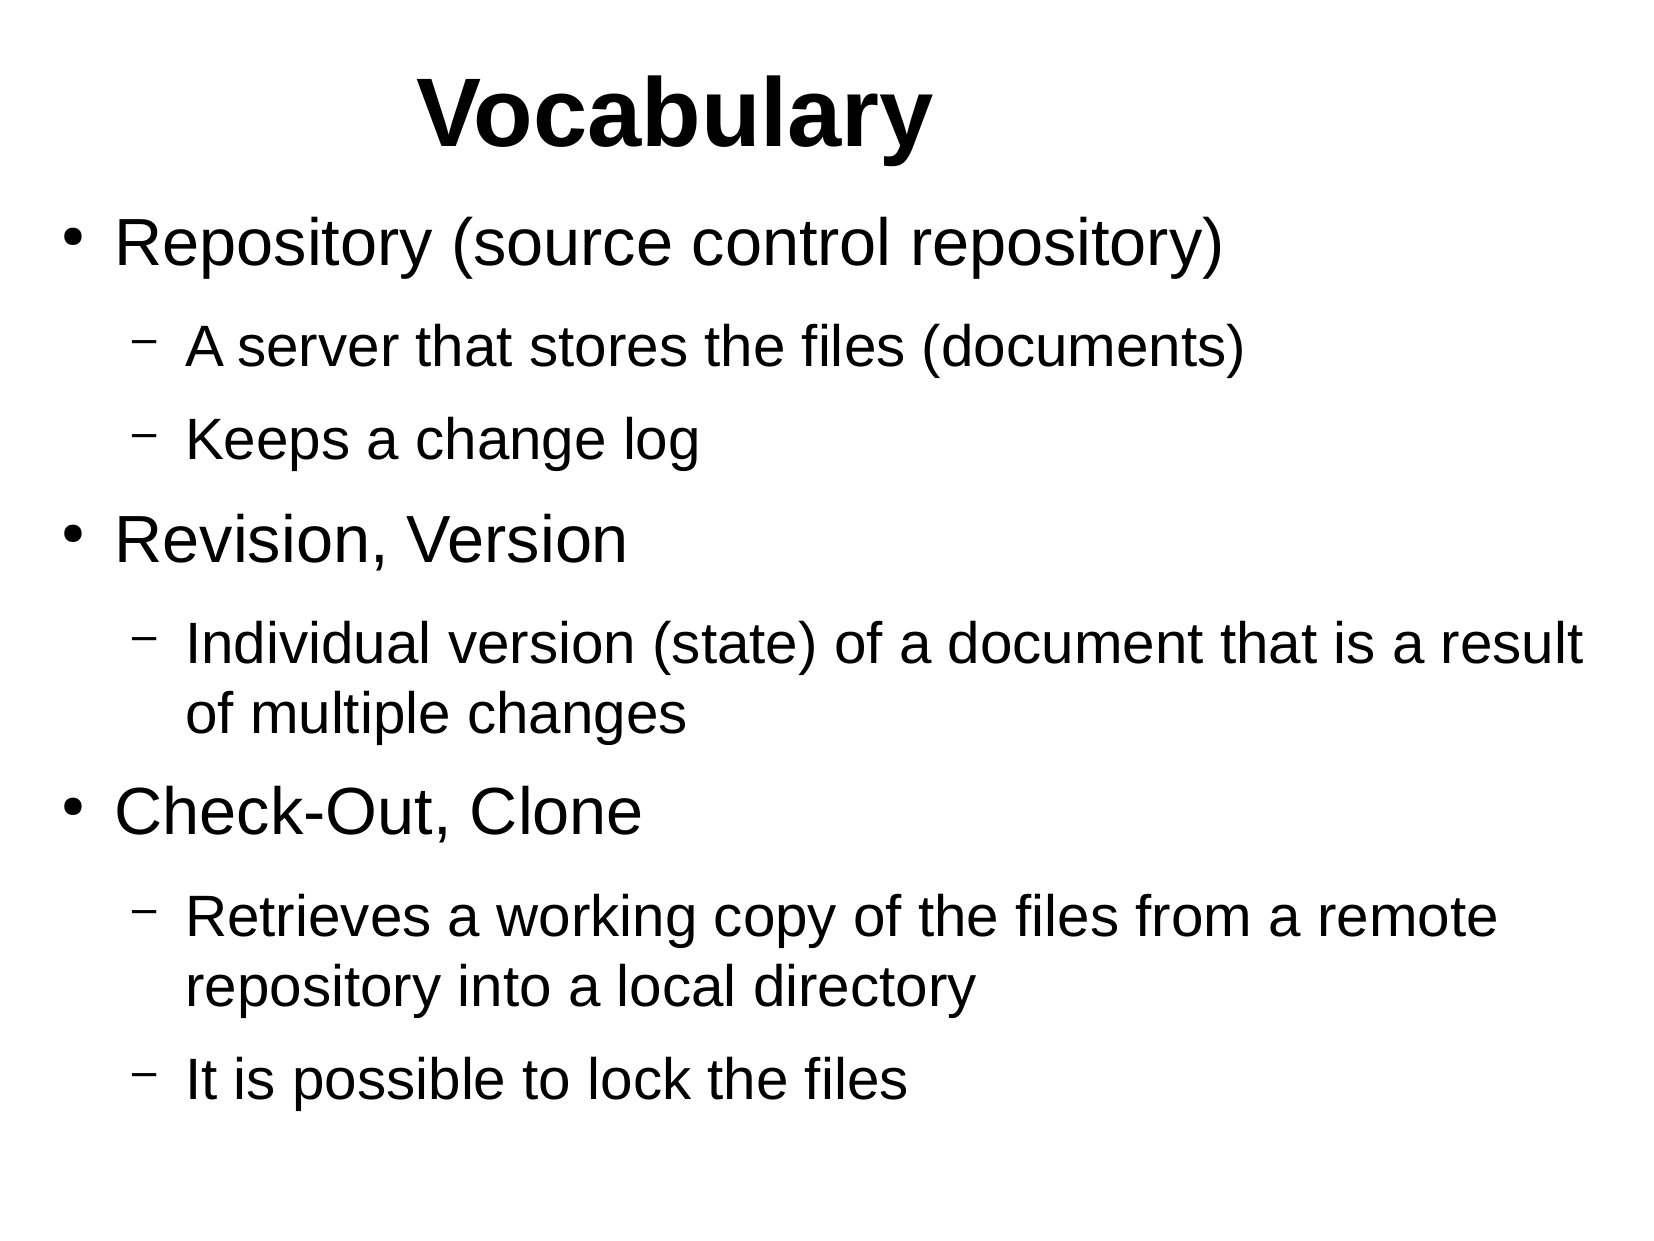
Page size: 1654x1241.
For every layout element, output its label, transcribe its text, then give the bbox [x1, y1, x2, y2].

title Vocabulary [25, 7, 1325, 209]
list Repository (source control repository) A server that stores the files (documents) Keeps a change log Revision, Version Individual version (state) of a document that is a result of multiple changes Check-Out, Clone Retrieves a working copy of the files from a remote repository into a local directory It is possible to lock the files [25, 192, 1628, 1201]
